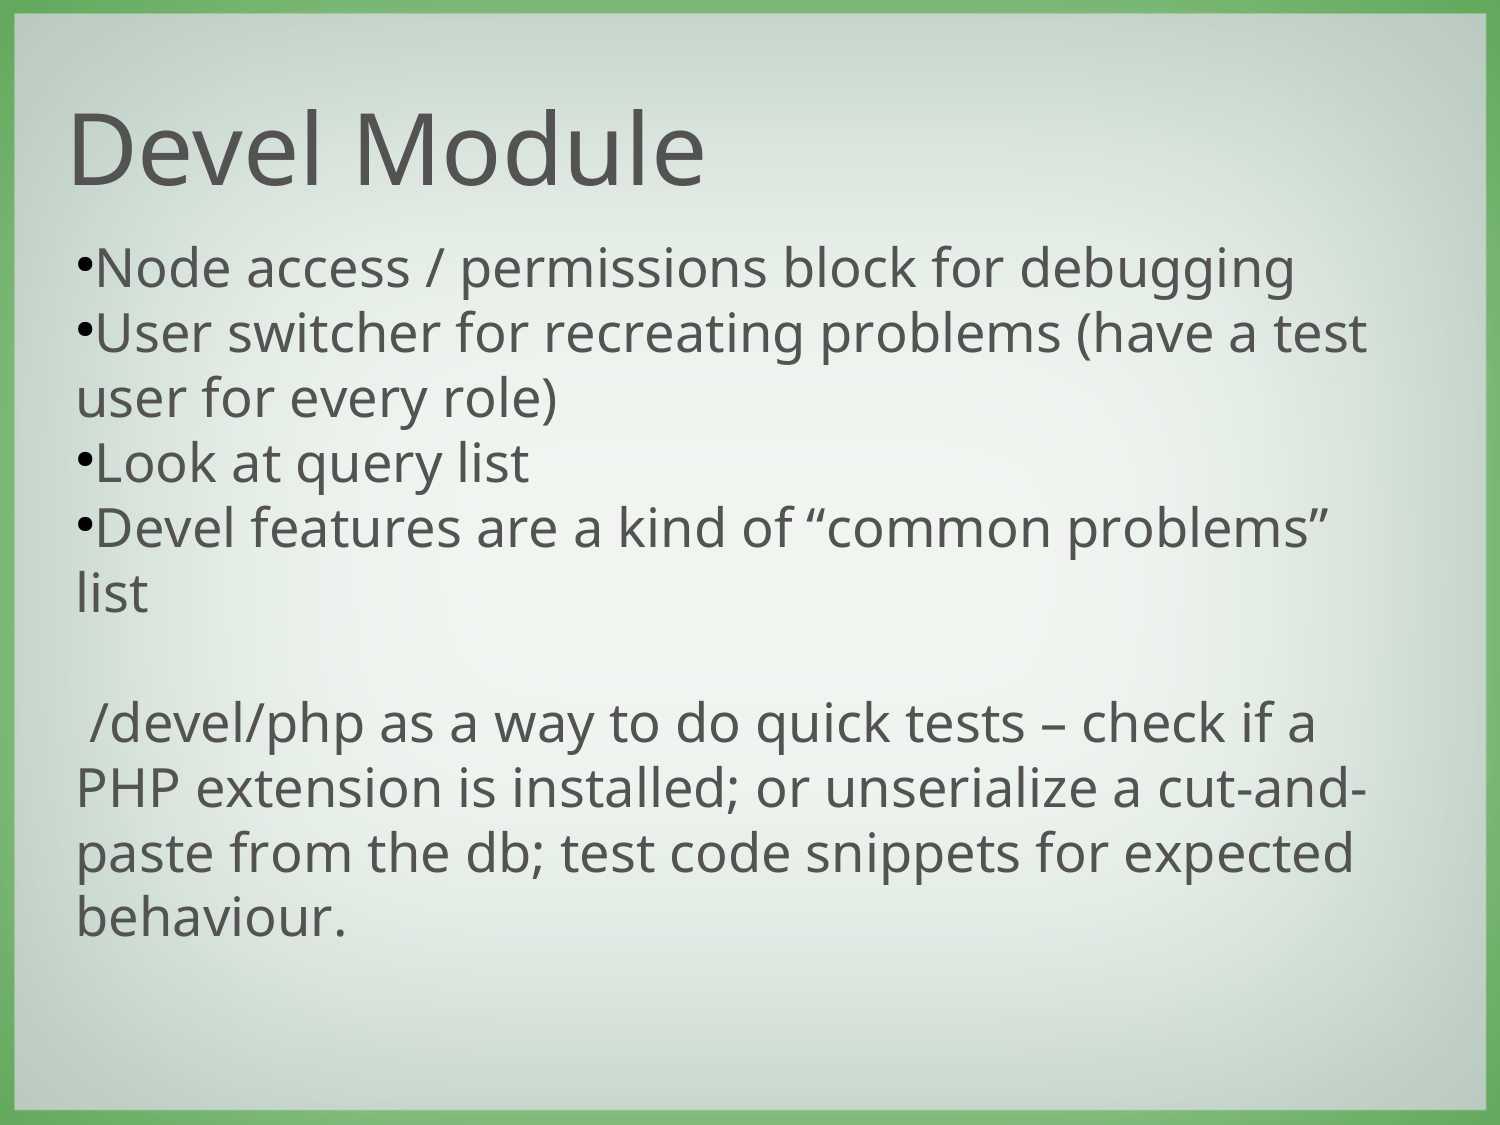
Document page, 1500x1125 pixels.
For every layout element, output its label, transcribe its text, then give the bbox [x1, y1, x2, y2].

list [46, 201, 1453, 1006]
text_box Node access / permissions block for debugging User switcher for recreating problems (have a test user for every role) Look at query list Devel features are a kind of “common problems” list /devel/php as a way to do quick tests – check if a PHP extension is installed; or unserialize a cut-and-paste from the db; test code snippets for expected behaviour. [60, 225, 1428, 1107]
picture [0, 0, 1500, 1125]
title Devel Module [50, 63, 1457, 228]
